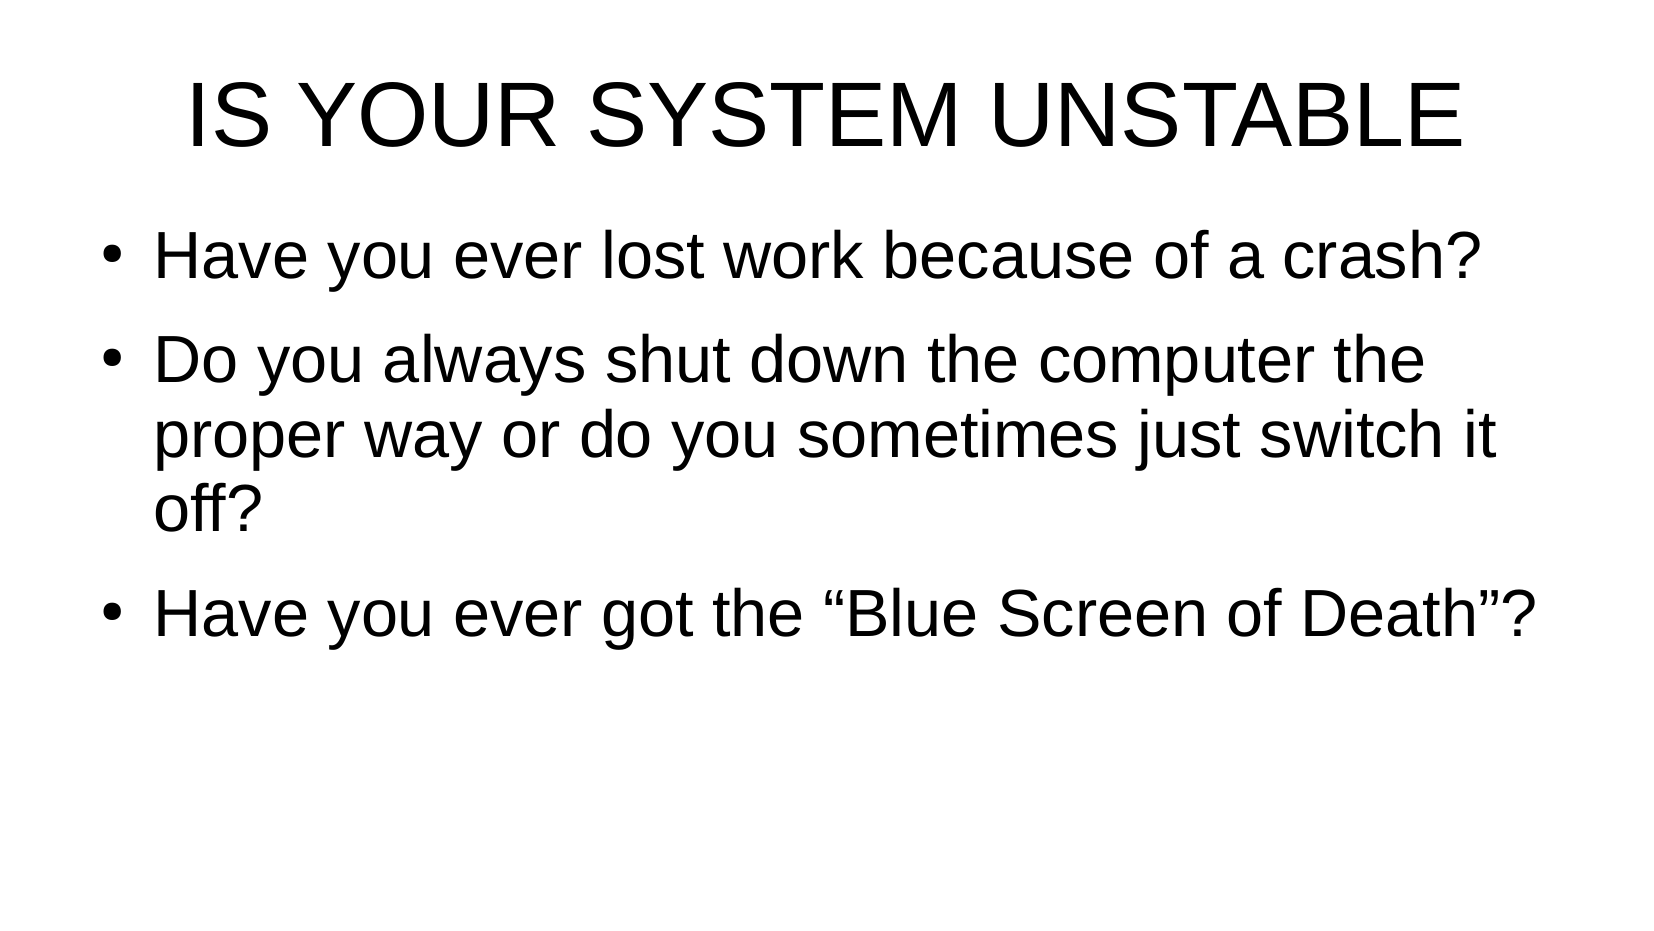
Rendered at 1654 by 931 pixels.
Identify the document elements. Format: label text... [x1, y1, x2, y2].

title IS YOUR SYSTEM UNSTABLE [82, 37, 1571, 193]
list Have you ever lost work because of a crash? Do you always shut down the computer the proper way or do you sometimes just switch it off? Have you ever got the “Blue Screen of Death”? [82, 217, 1571, 758]
